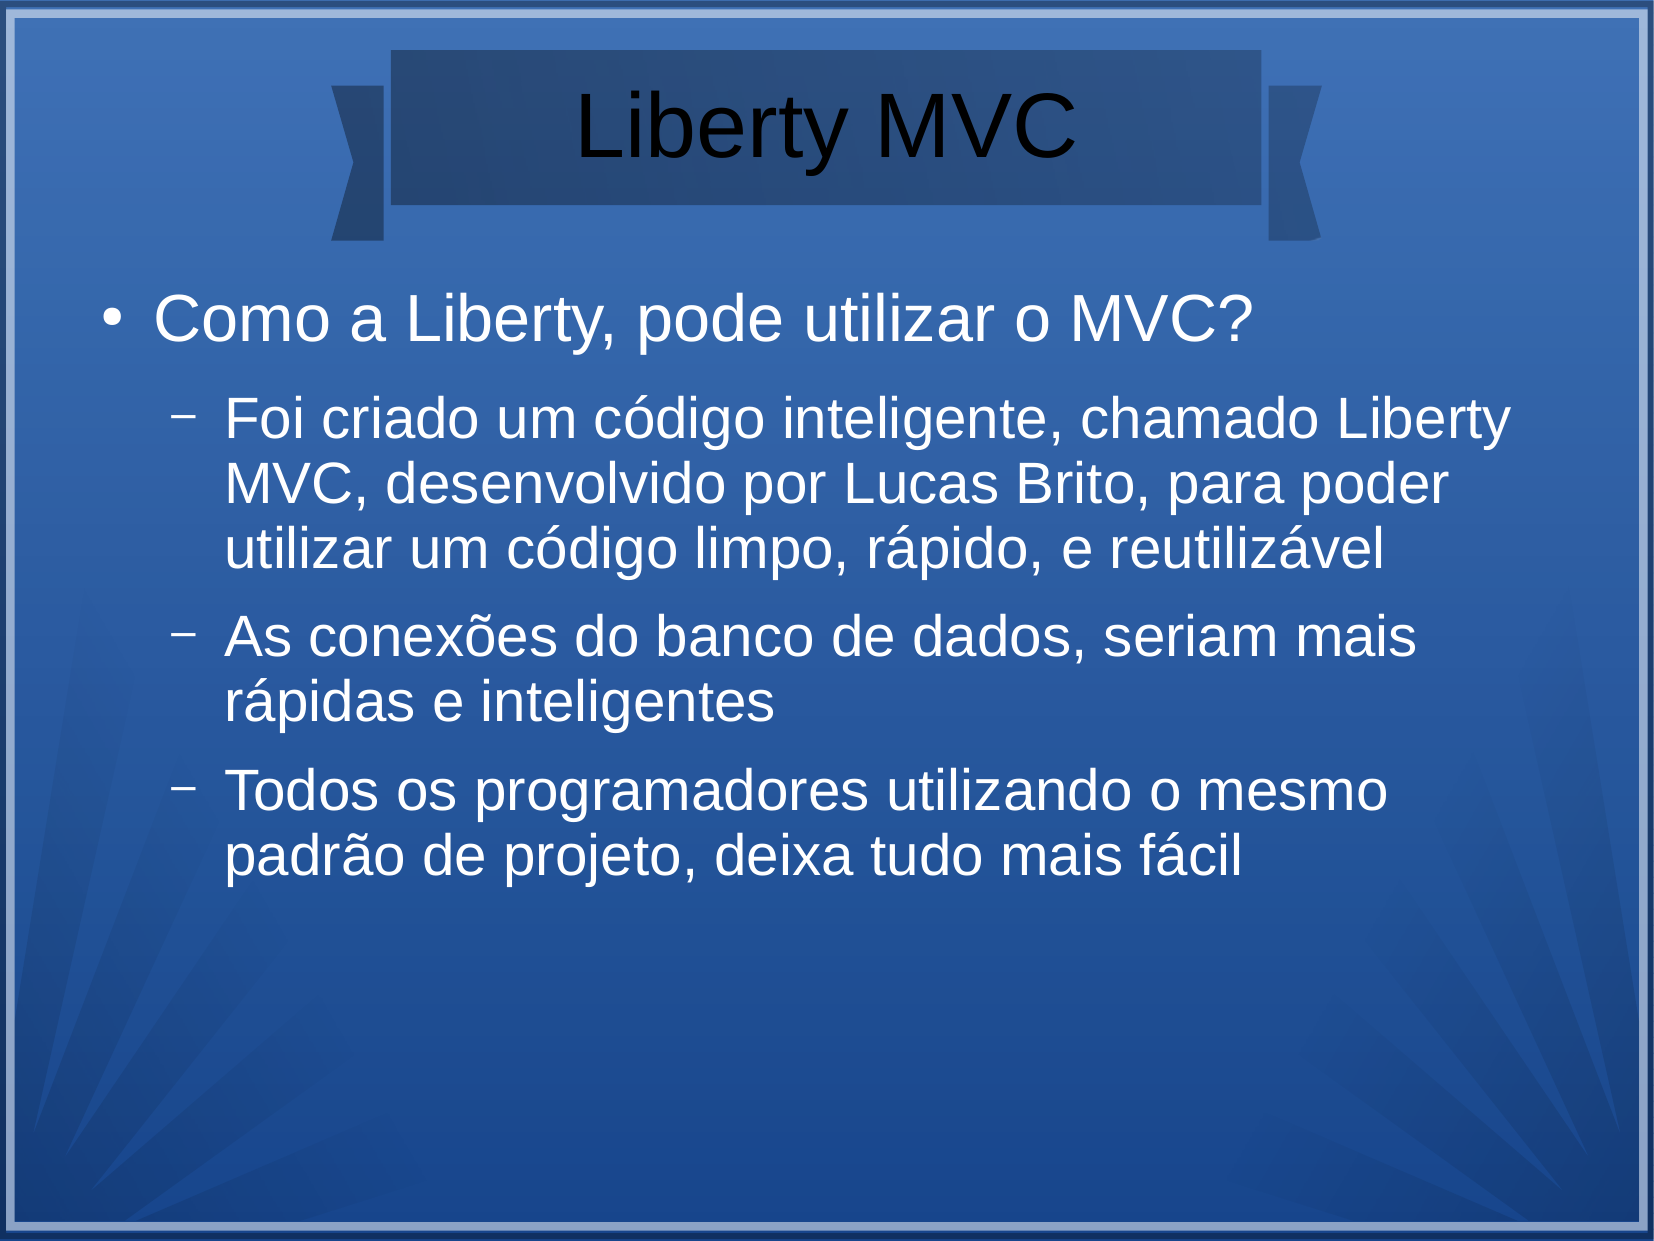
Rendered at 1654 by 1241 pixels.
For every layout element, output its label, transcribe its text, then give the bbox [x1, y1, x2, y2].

title Liberty MVC [389, 47, 1264, 205]
list Como a Liberty, pode utilizar o MVC? Foi criado um código inteligente, chamado Liberty MVC, desenvolvido por Lucas Brito, para poder utilizar um código limpo, rápido, e reutilizável As conexões do banco de dados, seriam mais rápidas e inteligentes Todos os programadores utilizando o mesmo padrão de projeto, deixa tudo mais fácil [82, 281, 1571, 1241]
